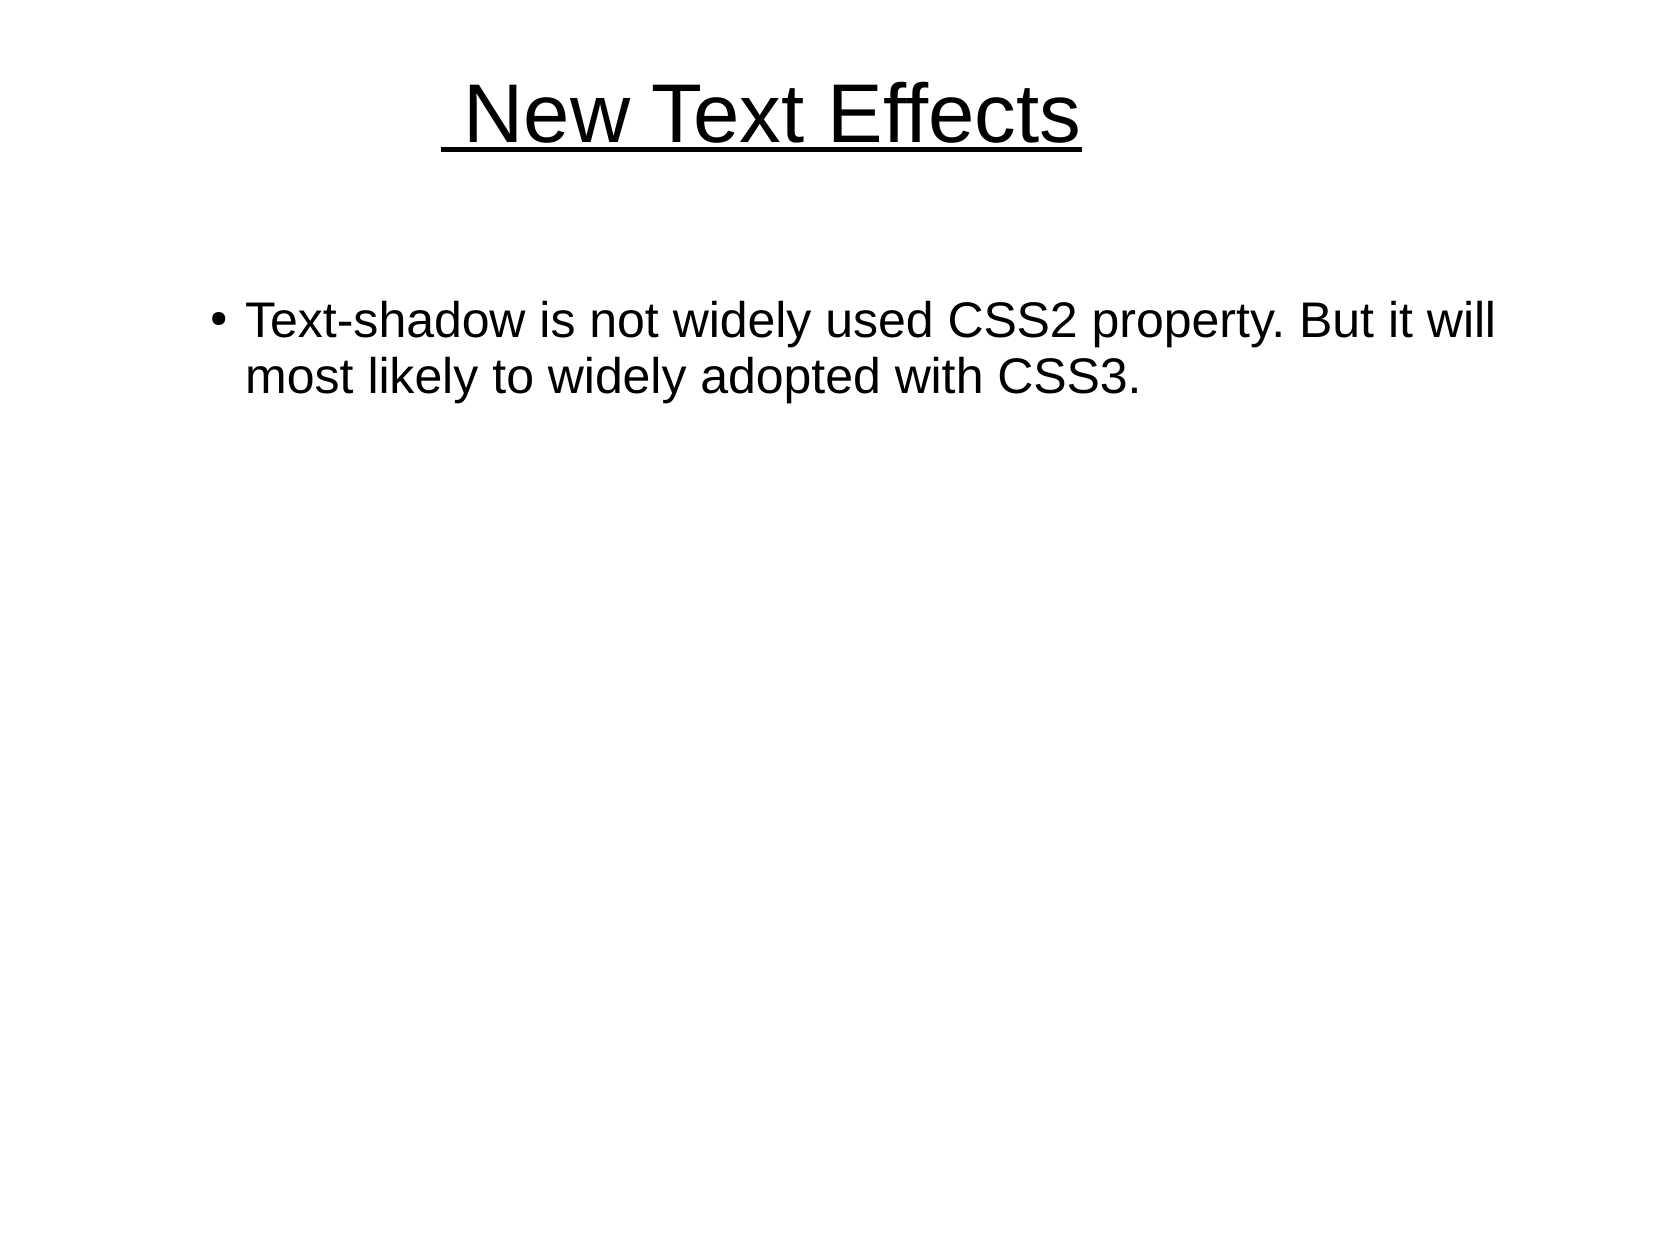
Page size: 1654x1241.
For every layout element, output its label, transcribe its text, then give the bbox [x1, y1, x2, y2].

text_box [195, 15, 1411, 285]
text_box New Text Effects [240, 60, 1456, 168]
text_box Text-shadow is not widely used CSS2 property. But it will most likely to widely adopted with CSS3. [195, 285, 1599, 523]
